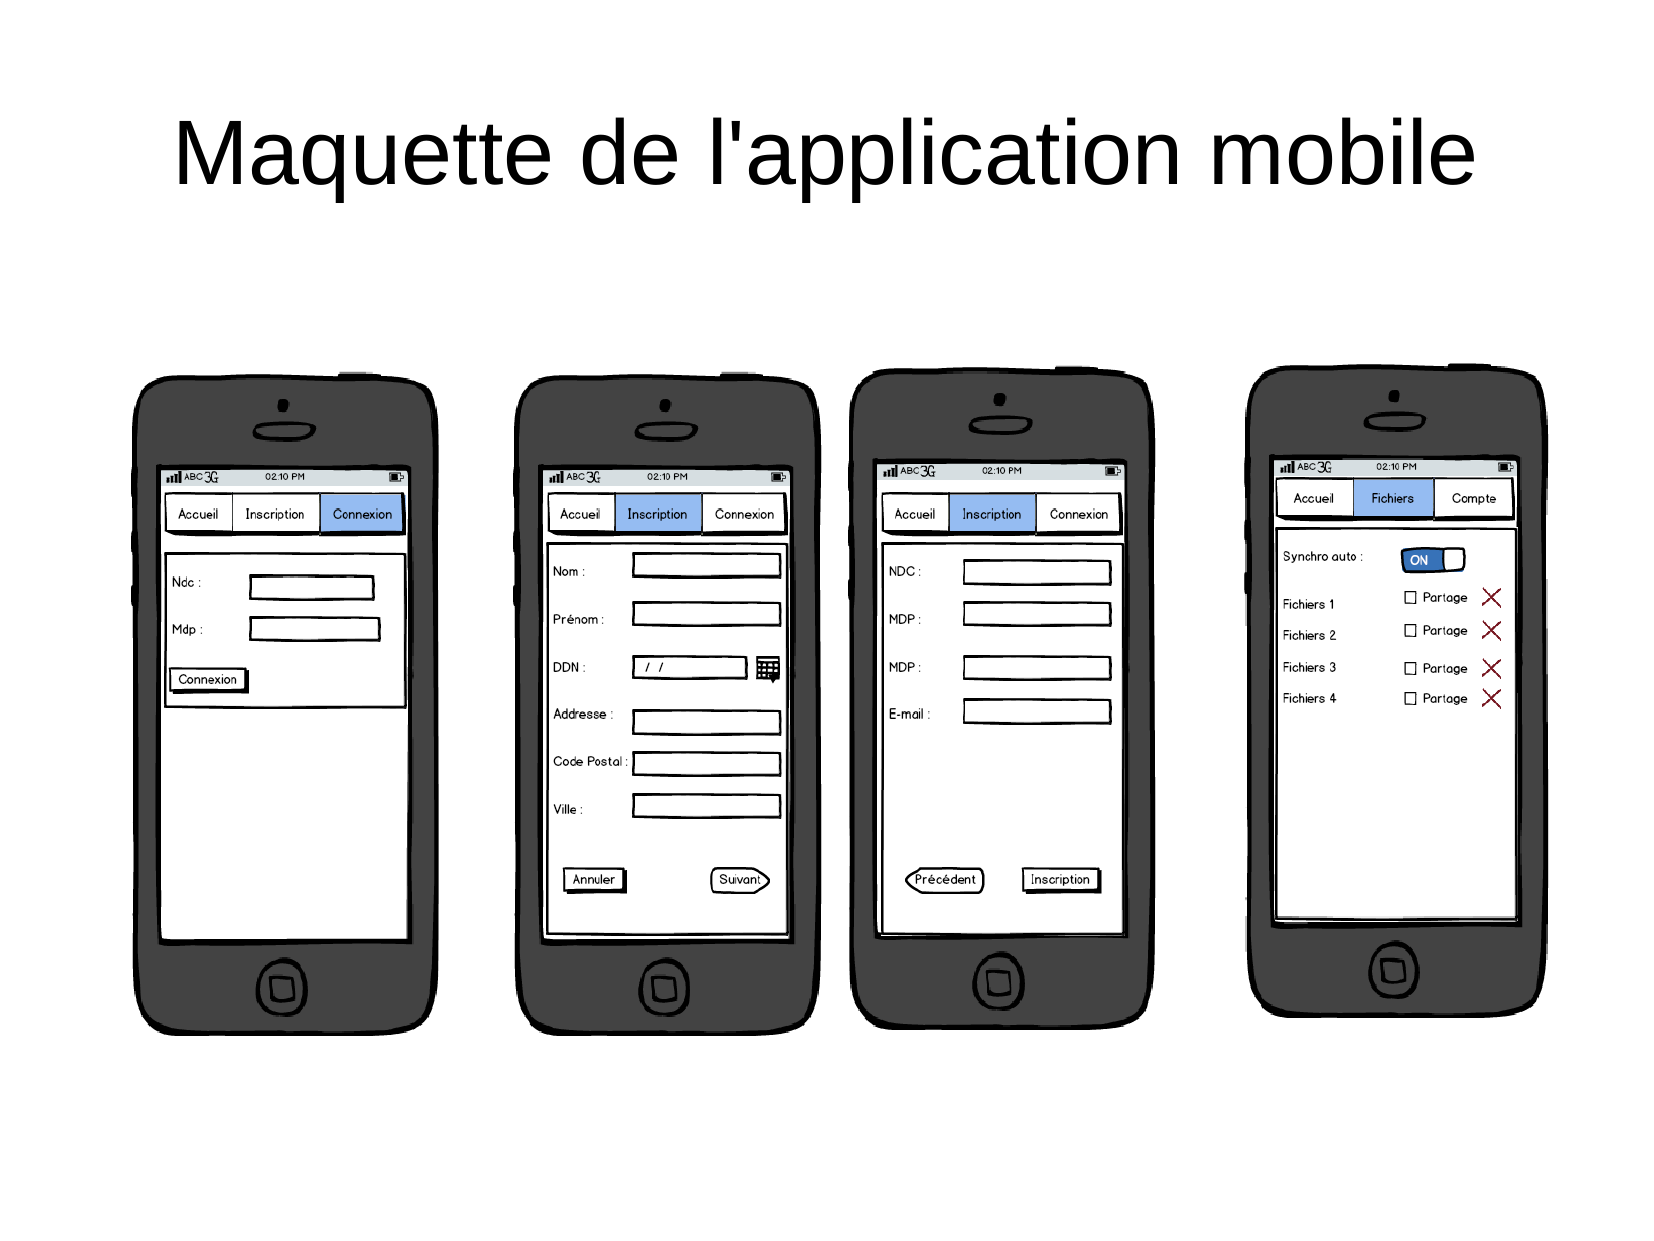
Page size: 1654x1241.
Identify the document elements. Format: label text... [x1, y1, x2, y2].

title Maquette de l'application mobile [82, 49, 1571, 257]
picture [118, 306, 1582, 1123]
